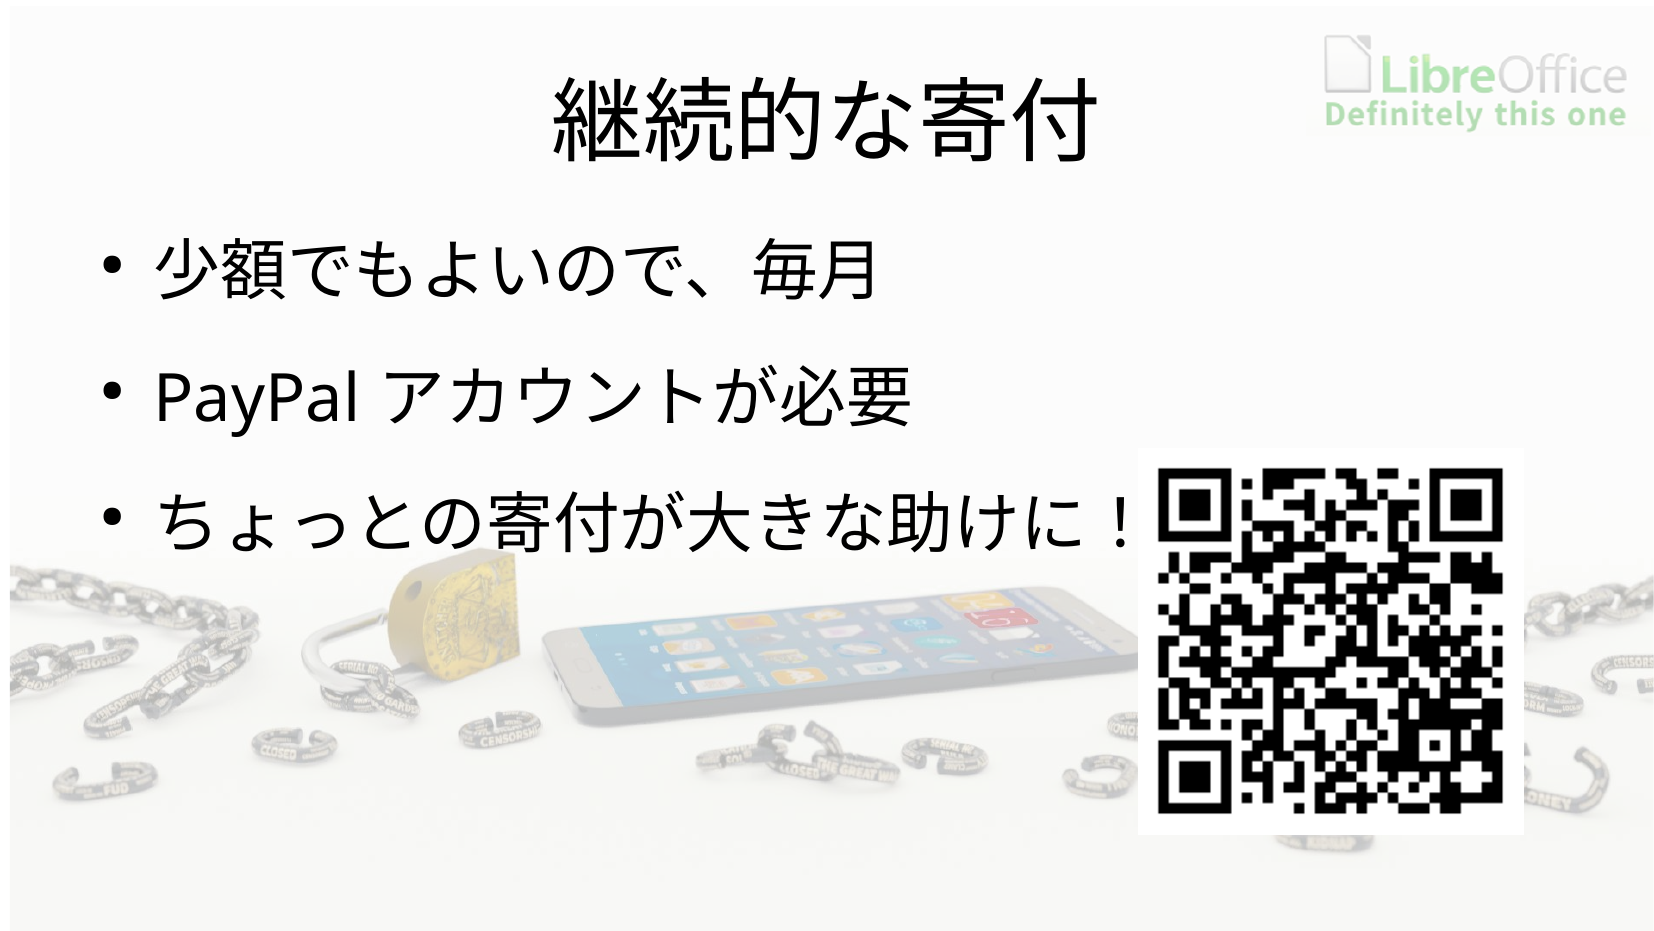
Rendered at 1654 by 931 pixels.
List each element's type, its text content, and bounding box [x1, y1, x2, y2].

list 少額でもよいので、毎月 PayPalアカウントが必要 ちょっとの寄付が大きな助けに！ [82, 217, 1571, 839]
picture [9, 6, 1654, 931]
title 継続的な寄付 [82, 37, 1571, 193]
